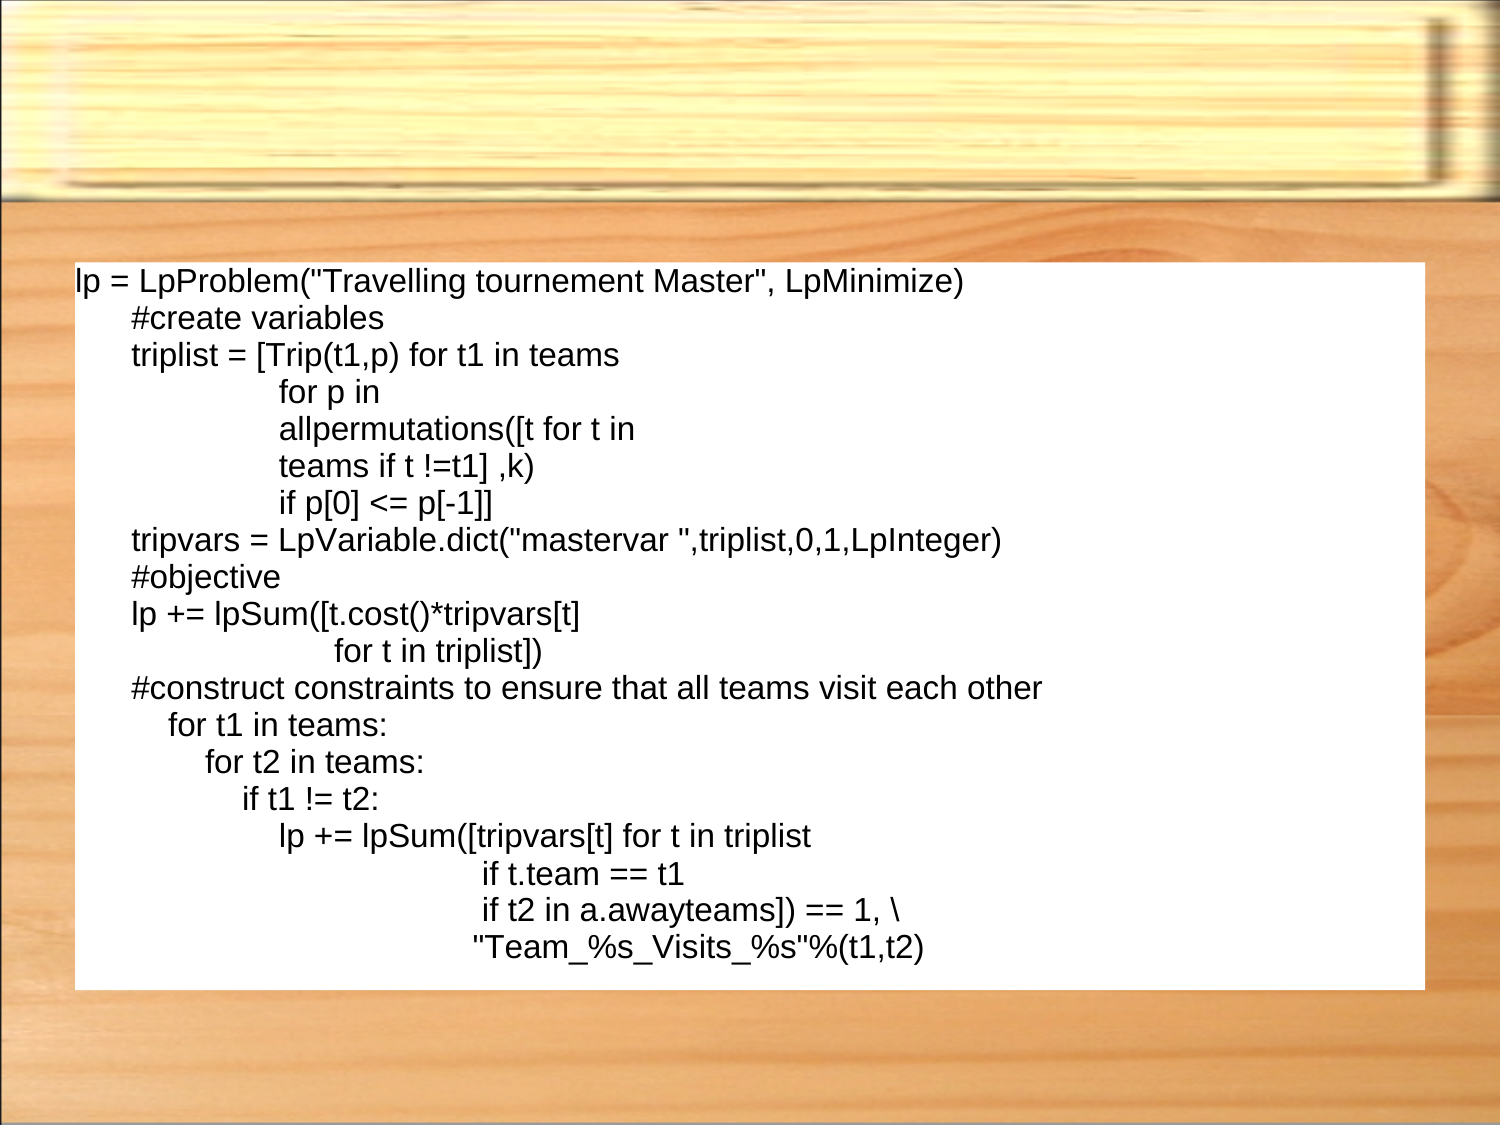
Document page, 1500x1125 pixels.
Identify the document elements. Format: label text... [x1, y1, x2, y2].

picture [0, 0, 1500, 1125]
list lp = LpProblem("Travelling tournement Master", LpMinimize) #create variables triplist = [Trip(t1,p) for t1 in teams for p in allpermutations([t for t in teams if t !=t1] ,k) if p[0] <= p[-1]] tripvars = LpVariable.dict("mastervar ",triplist,0,1,LpInteger) #objective lp += lpSum([t.cost()*tripvars[t] for t in triplist]) #construct constraints to ensure that all teams visit each other for t1 in teams: for t2 in teams: if t1 != t2: lp += lpSum([tripvars[t] for t in triplist if t.team == t1 if t2 in a.awayteams]) == 1, \ "Team_%s_Visits_%s"%(t1,t2) [75, 262, 1426, 991]
